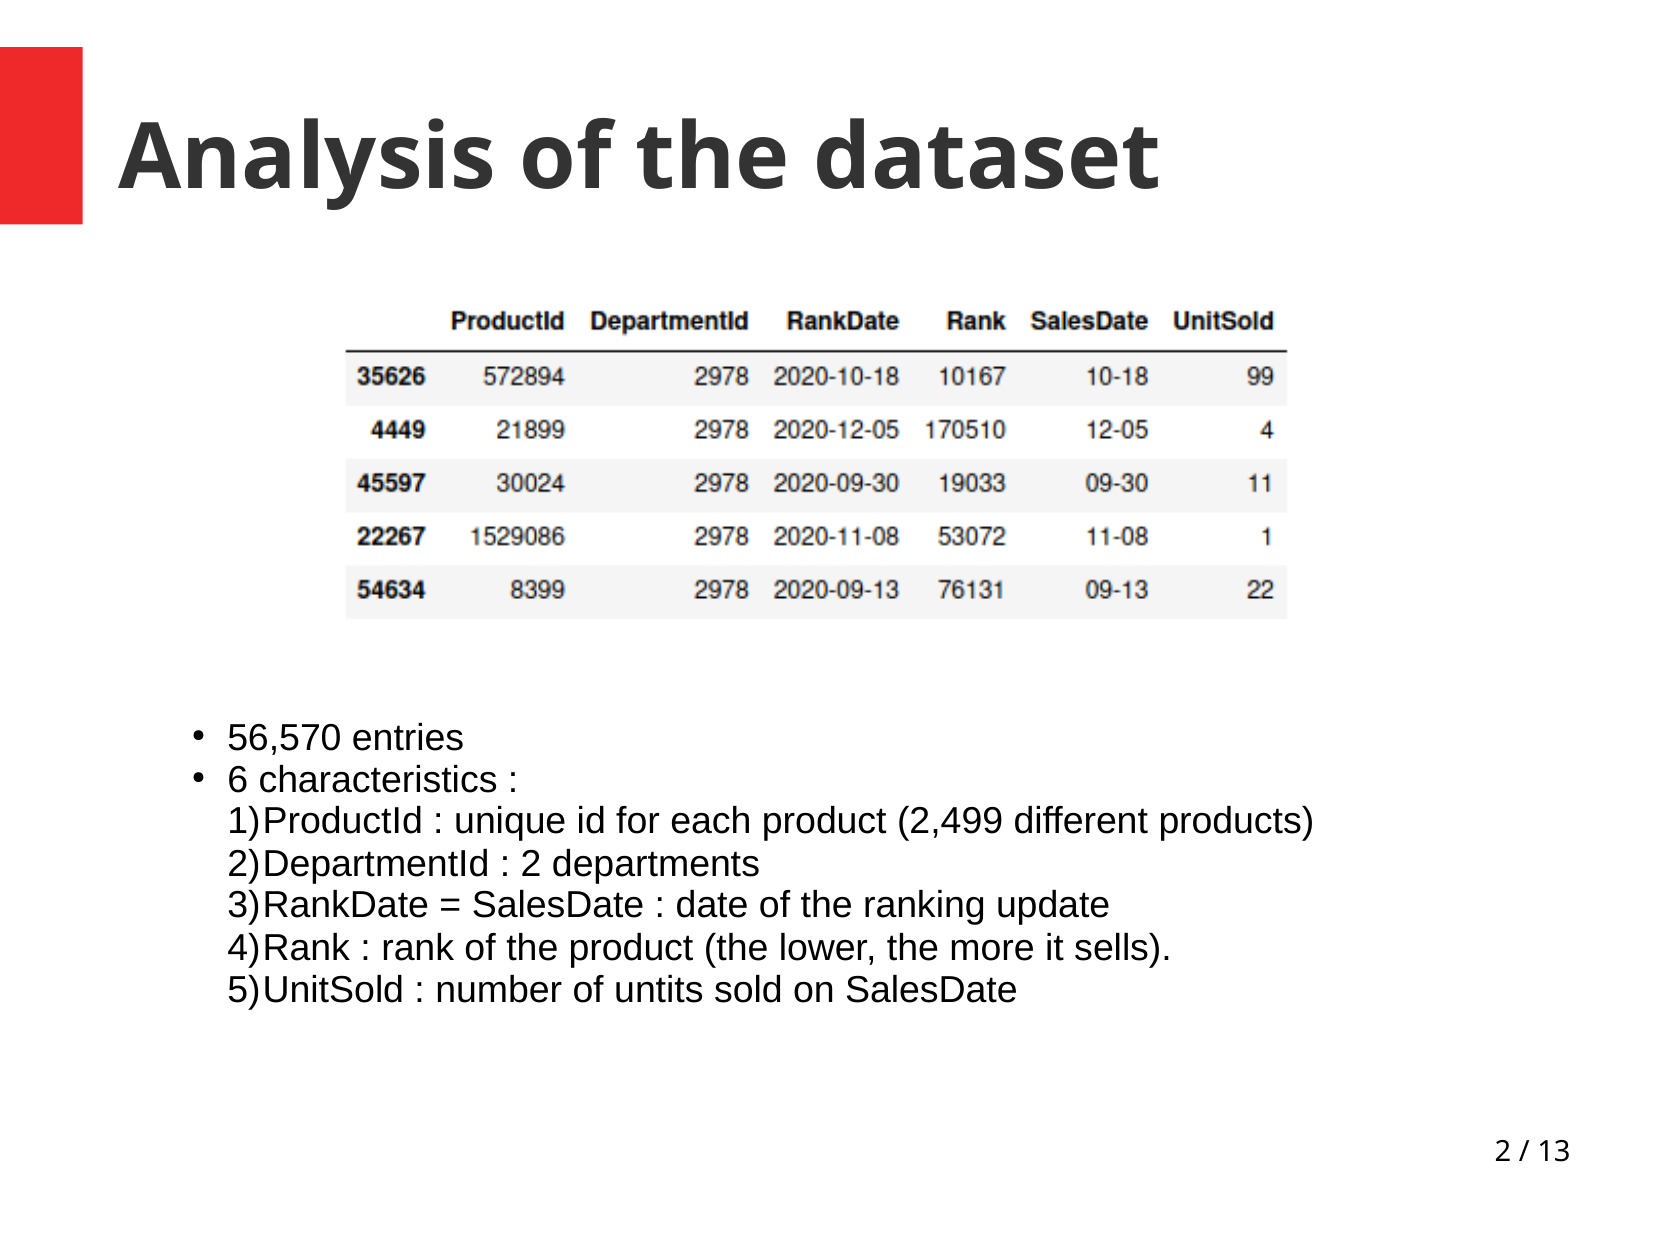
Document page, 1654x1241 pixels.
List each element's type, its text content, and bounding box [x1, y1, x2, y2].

title Analysis of the dataset [118, 49, 1571, 257]
text_box 56,570 entries 6 characteristics : ProductId : unique id for each product (2,499 different products) DepartmentId : 2 departments RankDate = SalesDate : date of the ranking update Rank : rank of the product (the lower, the more it sells). UnitSold : number of untits sold on SalesDate [177, 708, 1501, 1158]
picture [334, 283, 1306, 638]
